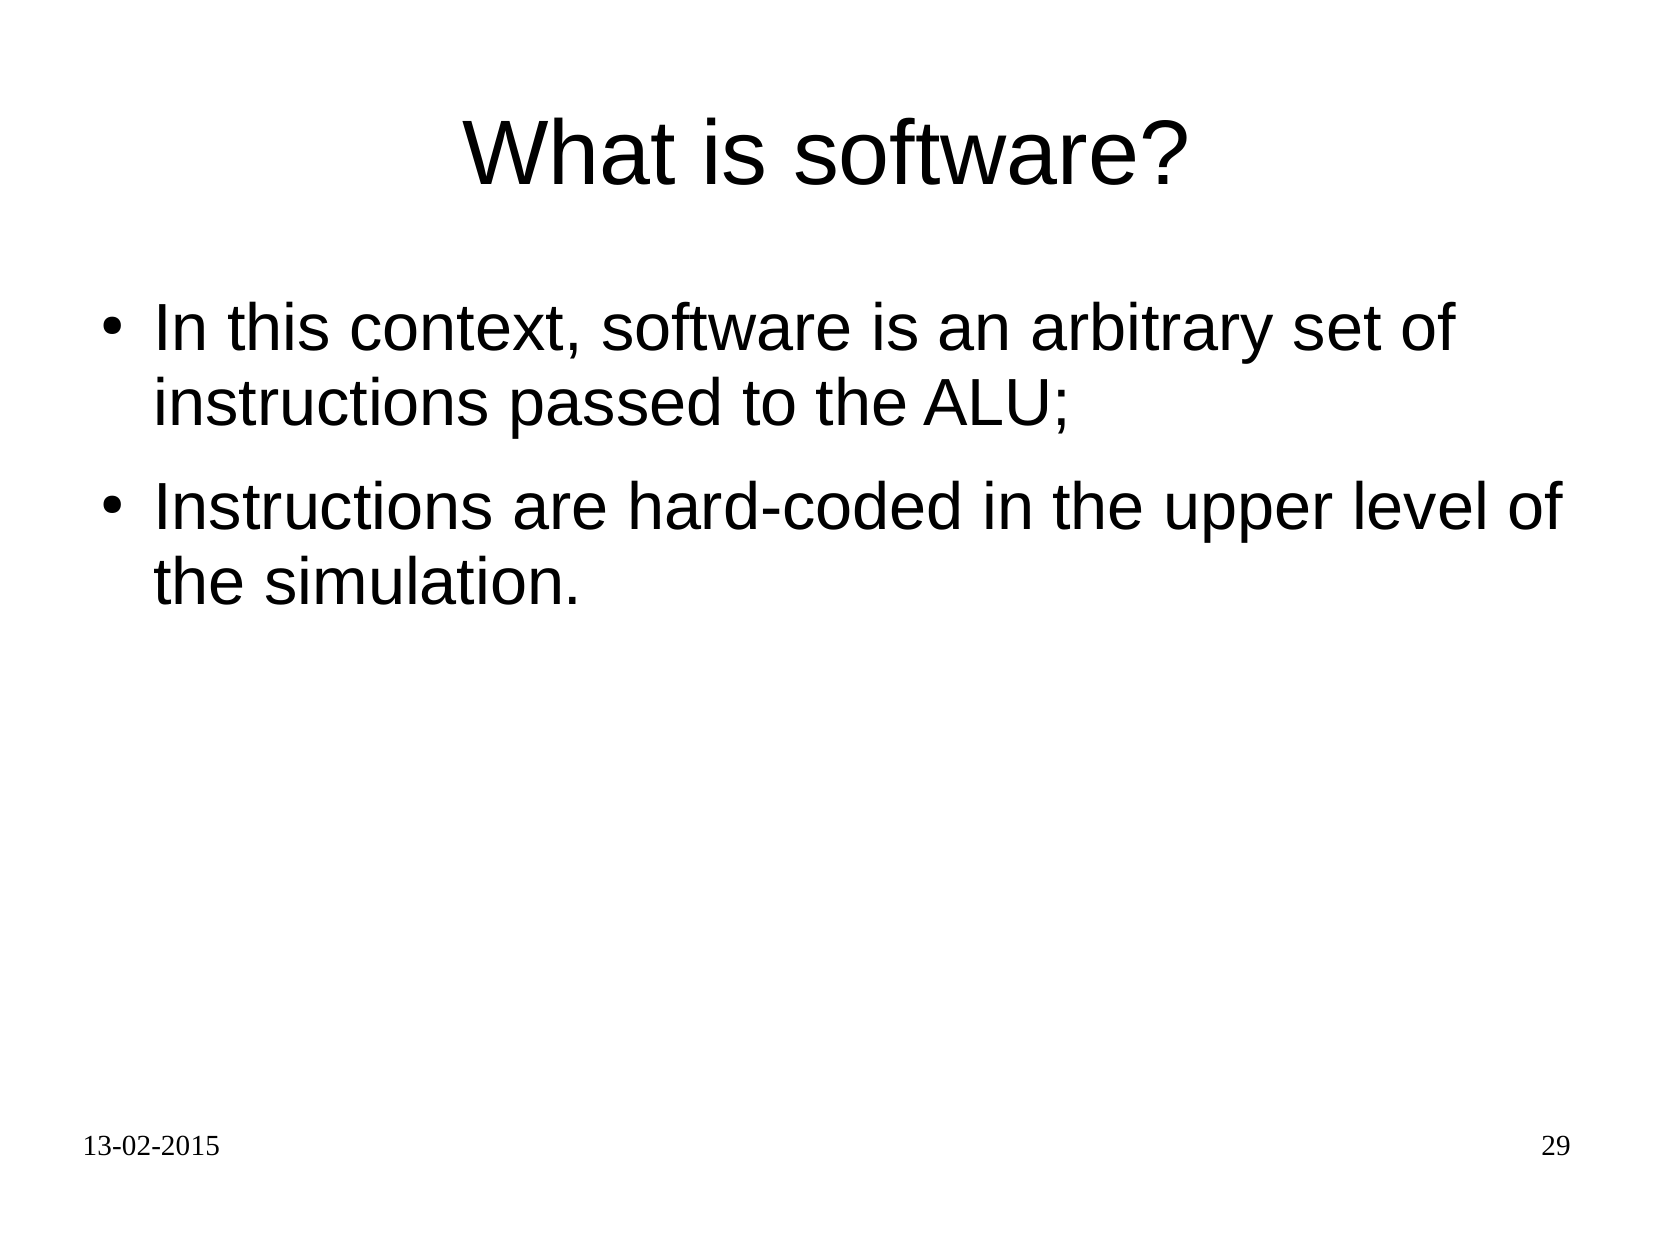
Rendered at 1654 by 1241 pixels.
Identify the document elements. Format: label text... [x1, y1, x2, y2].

list In this context, software is an arbitrary set of instructions passed to the ALU; Instructions are hard-coded in the upper level of the simulation. [82, 290, 1571, 1010]
title What is software? [82, 49, 1571, 257]
